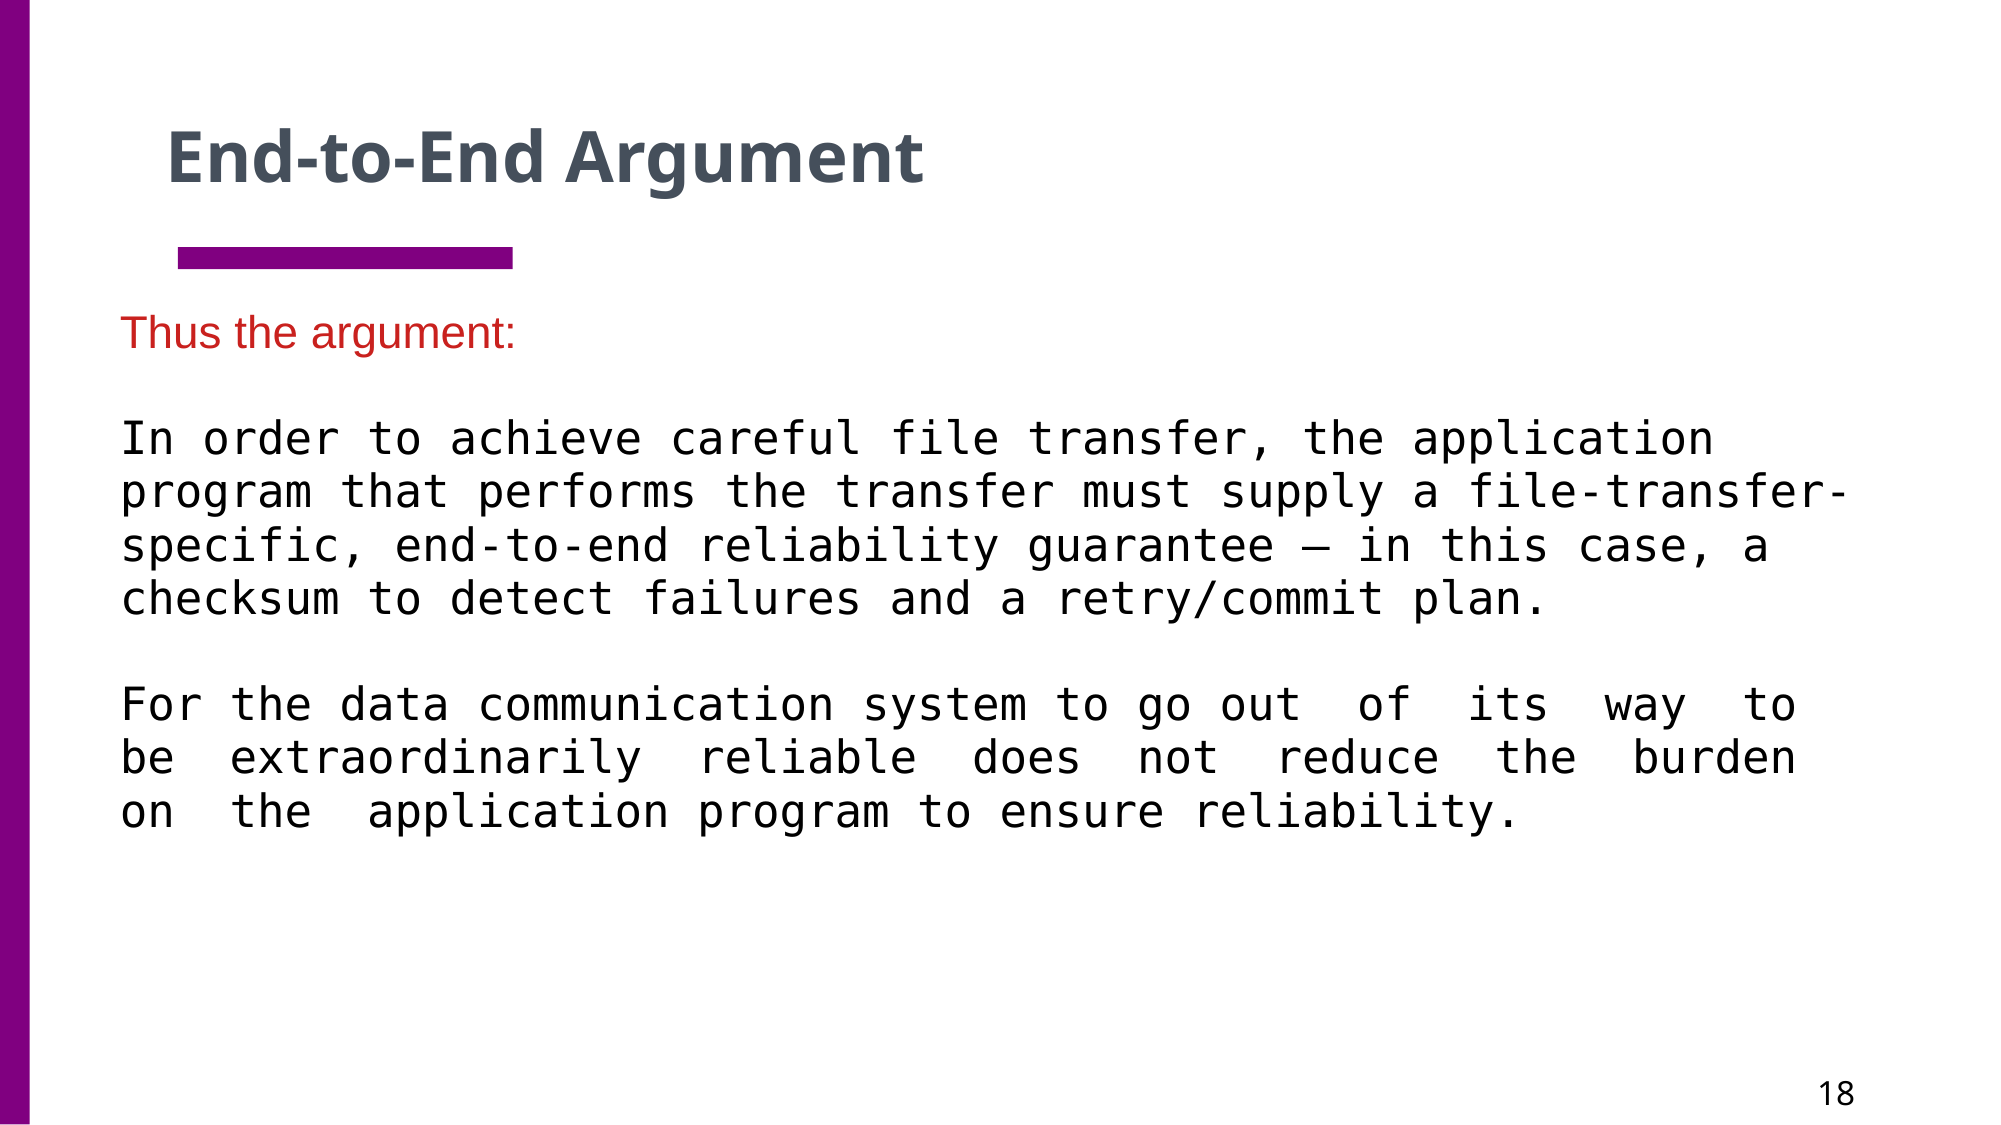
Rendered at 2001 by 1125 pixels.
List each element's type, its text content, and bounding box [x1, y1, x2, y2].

text_box Thus the argument: In order to achieve careful file transfer, the application program that performs the transfer must supply a file-transfer-specific, end-to-end reliability guarantee – in this case, a checksum to detect failures and a retry/commit plan. For the data communication system to go out of its way to be extraordinarily reliable does not reduce the burden on the application program to ensure reliability. [105, 299, 1906, 1125]
text_box End-to-End Argument [151, 0, 1849, 212]
